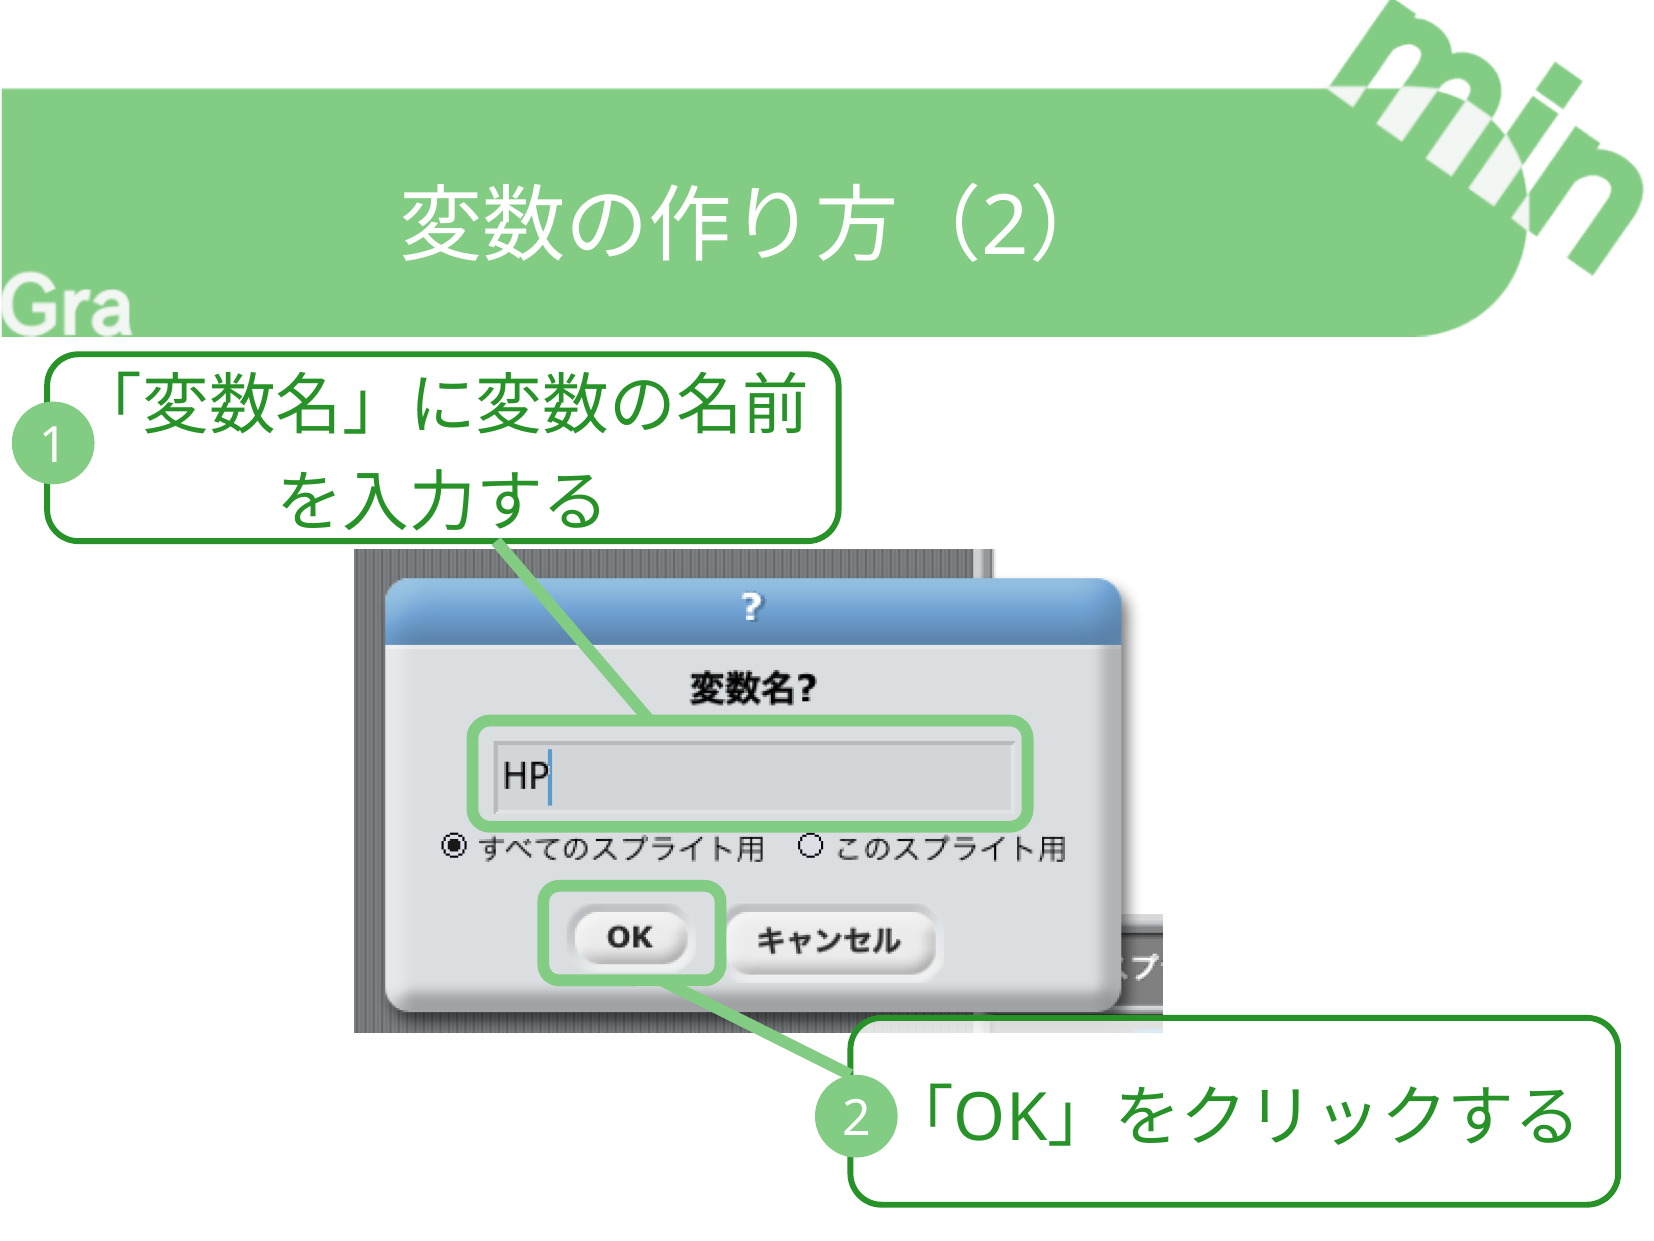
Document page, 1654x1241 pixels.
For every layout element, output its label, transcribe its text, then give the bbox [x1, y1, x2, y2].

text_box 2 [814, 1074, 898, 1158]
picture [354, 549, 1163, 1033]
picture [479, 727, 1021, 820]
picture [1, 0, 1654, 337]
text_box 「OK」をクリックする [850, 1017, 1619, 1205]
picture [550, 892, 714, 974]
title 変数の作り方（2） [11, 147, 1501, 290]
text_box 「変数名」に変数の名前を入力する [47, 354, 839, 542]
text_box 1 [11, 401, 95, 485]
